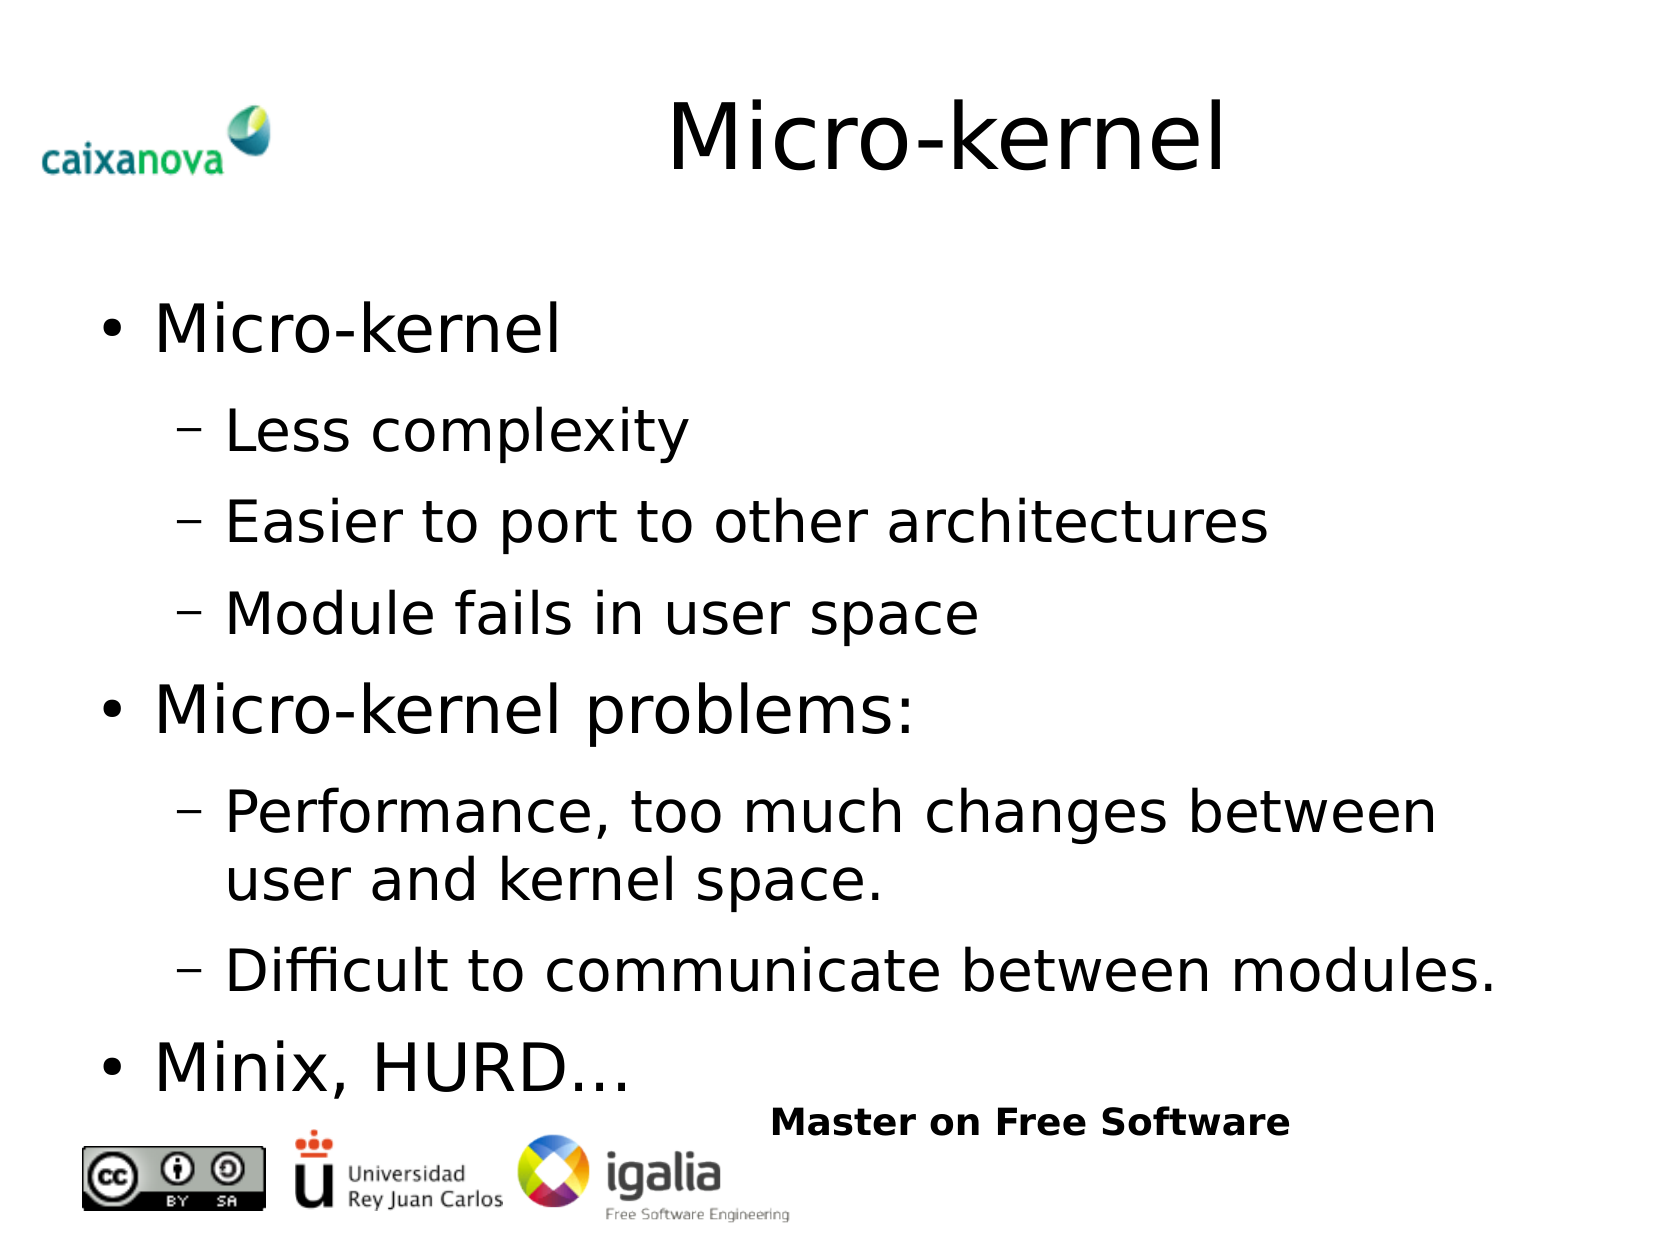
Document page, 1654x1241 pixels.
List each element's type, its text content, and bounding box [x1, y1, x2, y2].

picture [295, 1121, 811, 1235]
list Micro-kernel Less complexity Easier to port to other architectures Module fails in user space Micro-kernel problems: Performance, too much changes between user and kernel space. Difficult to communicate between modules. Minix, HURD... [82, 290, 1571, 1108]
title Micro-kernel [295, 38, 1601, 237]
picture [29, 73, 284, 207]
picture [82, 1146, 266, 1211]
